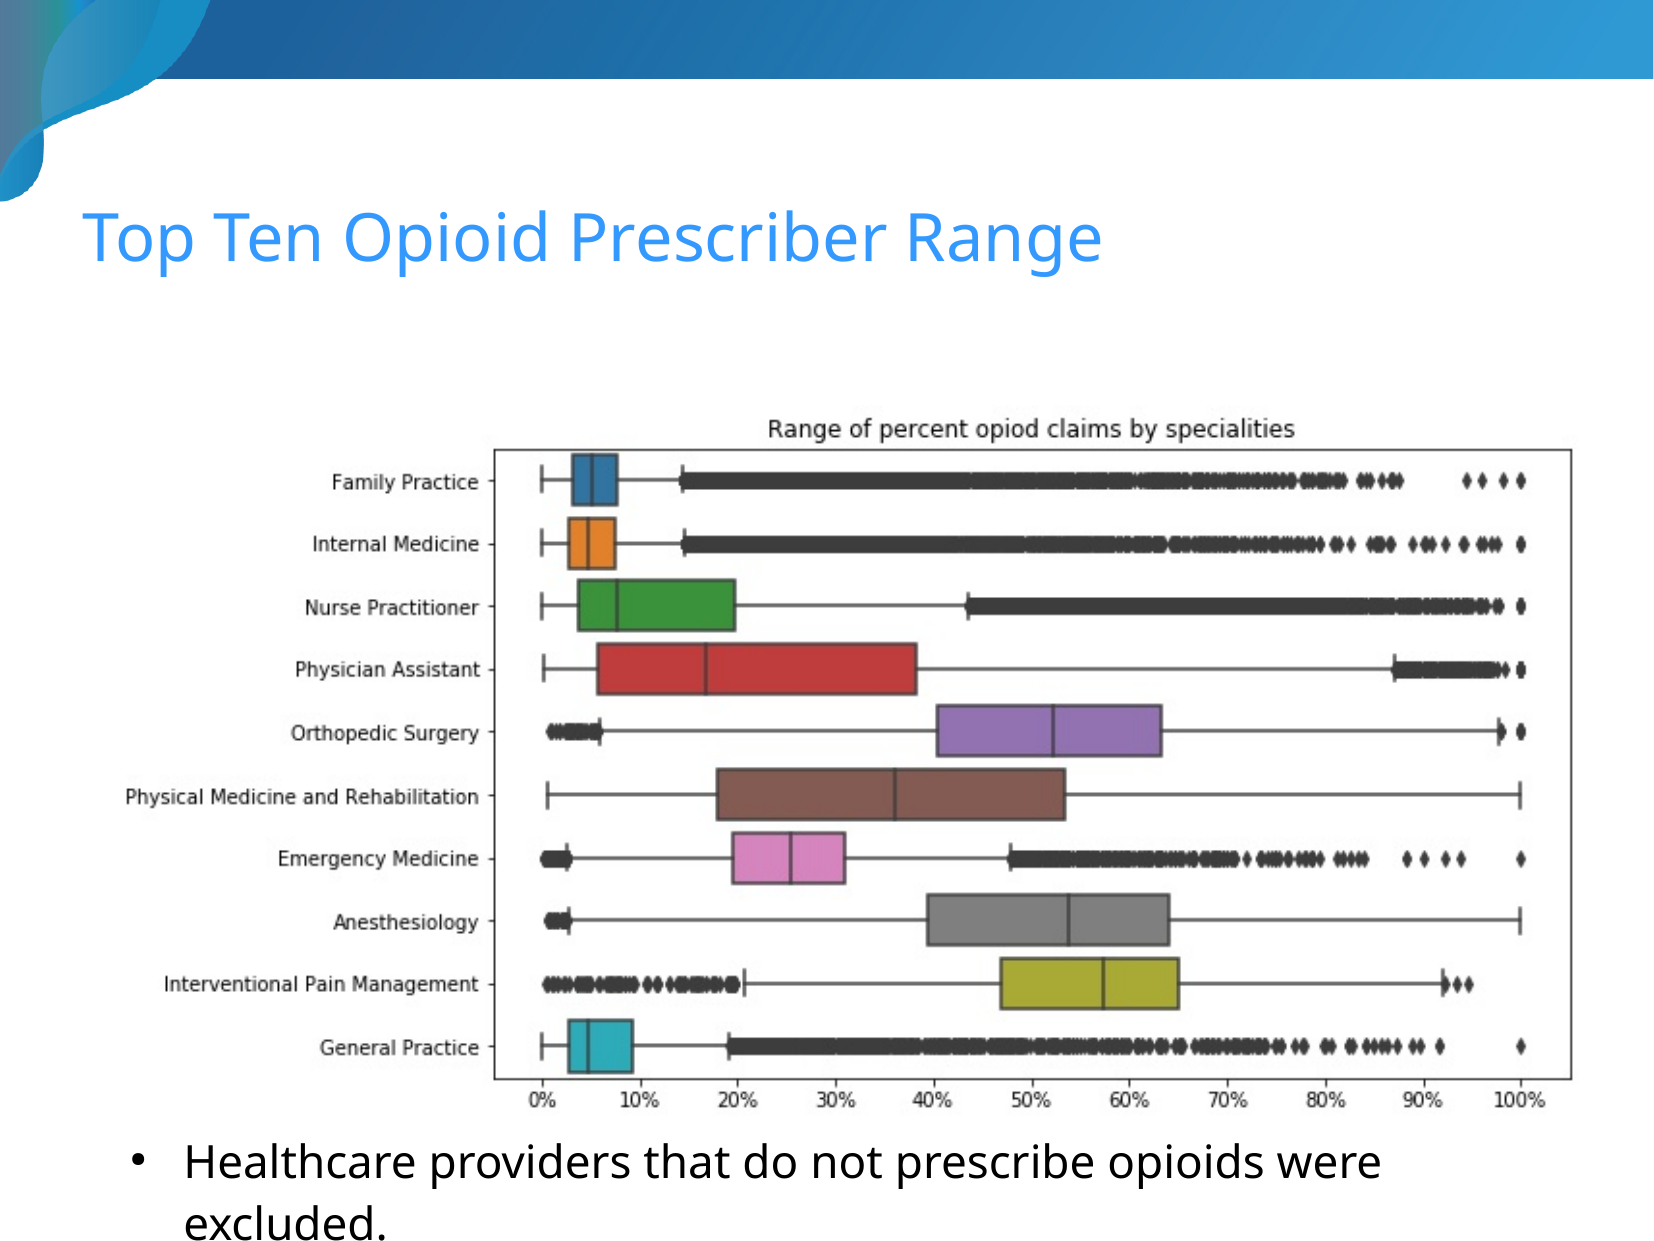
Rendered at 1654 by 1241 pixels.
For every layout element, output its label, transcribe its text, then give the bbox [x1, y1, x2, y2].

picture [0, 0, 1654, 1241]
title Top Ten Opioid Prescriber Range [82, 132, 1571, 340]
list Healthcare providers that do not prescribe opioids were excluded. [112, 1129, 1571, 1241]
